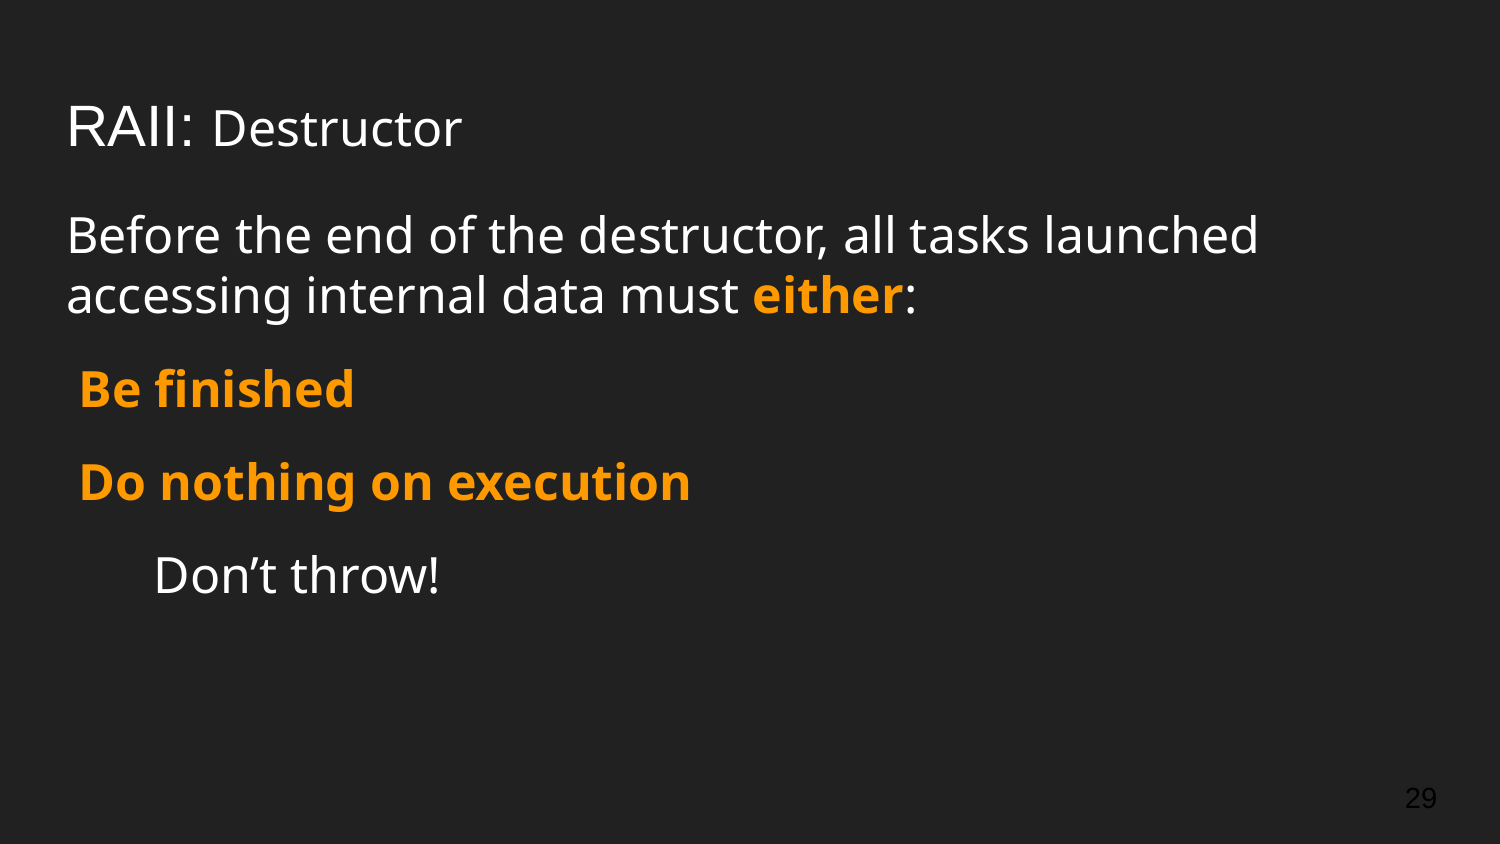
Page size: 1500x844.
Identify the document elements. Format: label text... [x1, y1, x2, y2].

list Before the end of the destructor, all tasks launched accessing internal data must either: Be finished Do nothing on execution Don’t throw! [51, 189, 1449, 750]
slide_number <number> [1389, 764, 1480, 830]
title RAII: Destructor [51, 72, 1449, 167]
